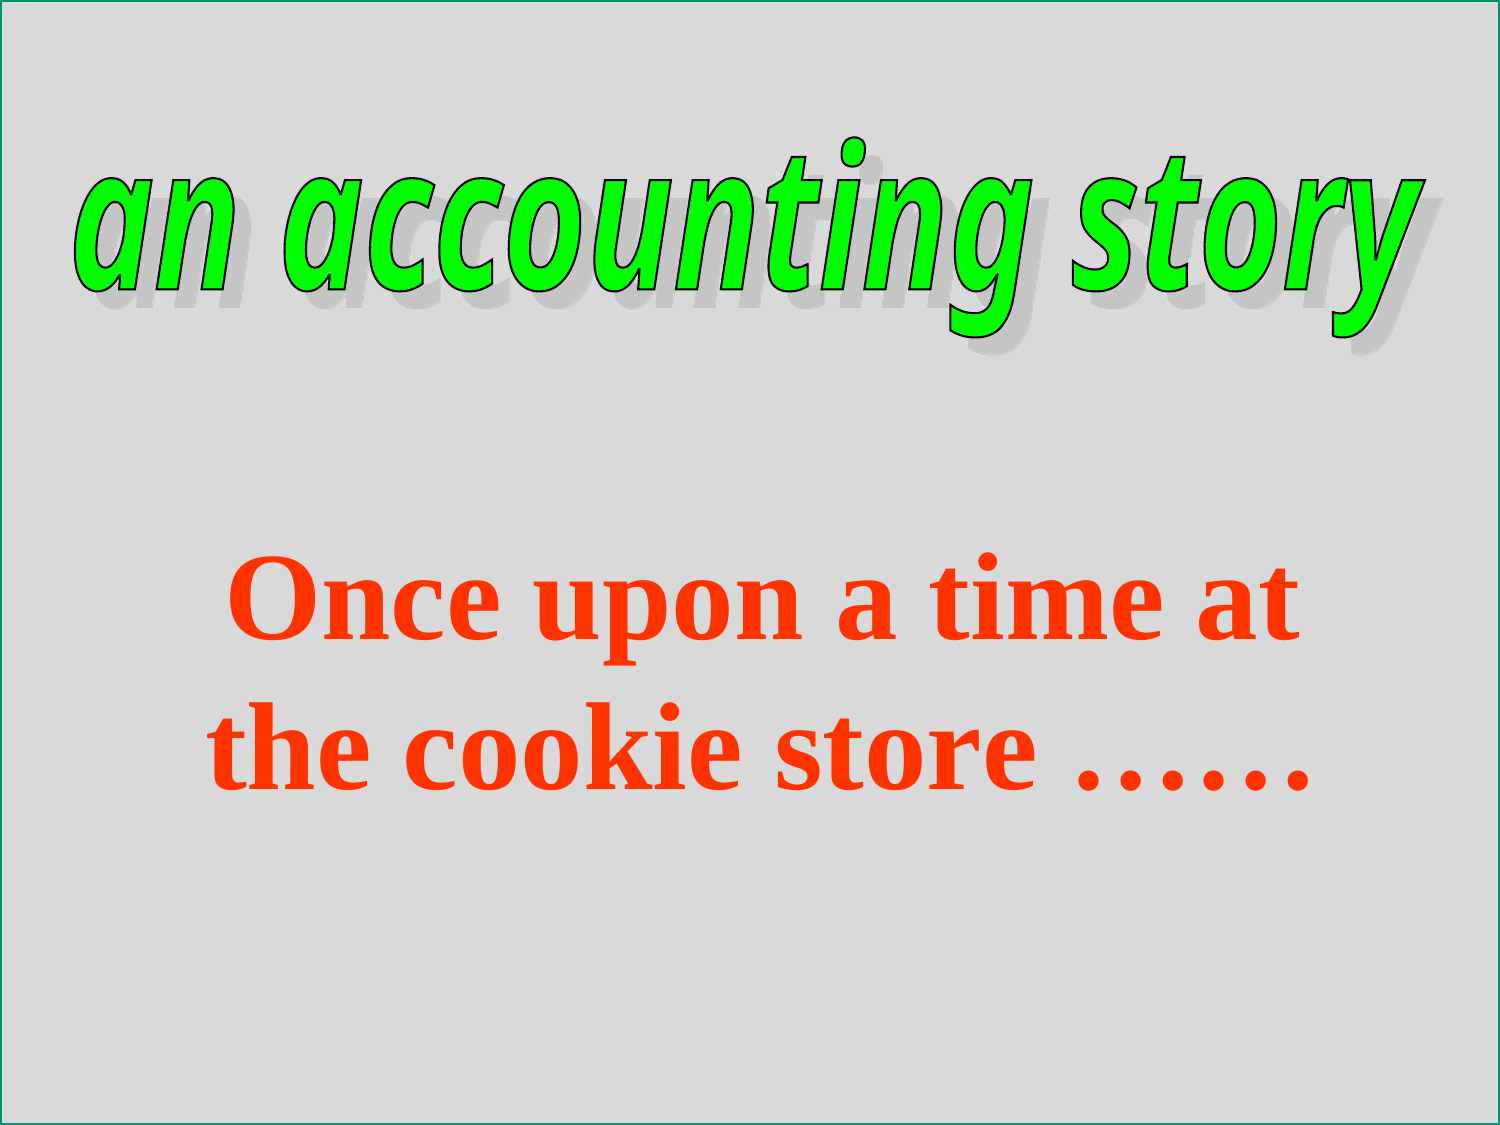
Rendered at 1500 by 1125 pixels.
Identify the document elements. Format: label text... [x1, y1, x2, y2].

text_box an accounting story [594, 180, 671, 292]
text_box an accounting story [1204, 178, 1277, 292]
text_box an accounting story [675, 178, 753, 290]
text_box an accounting story [75, 178, 152, 292]
text_box an accounting story [1145, 156, 1202, 292]
text_box an accounting story [1072, 178, 1137, 292]
text_box an accounting story [369, 178, 435, 292]
text_box an accounting story [1332, 180, 1426, 338]
text_box an accounting story [156, 178, 234, 290]
title Once upon a time at the cookie store …… [125, 499, 1401, 829]
text_box an accounting story [841, 137, 865, 167]
text_box an accounting story [766, 156, 822, 292]
text_box an accounting story [864, 178, 942, 290]
text_box an accounting story [439, 178, 504, 292]
text_box [3, 3, 1497, 1122]
text_box an accounting story [1284, 178, 1349, 290]
text_box an accounting story [284, 178, 362, 292]
text_box an accounting story [950, 178, 1032, 338]
text_box an accounting story [821, 180, 860, 290]
text_box an accounting story [508, 178, 581, 292]
